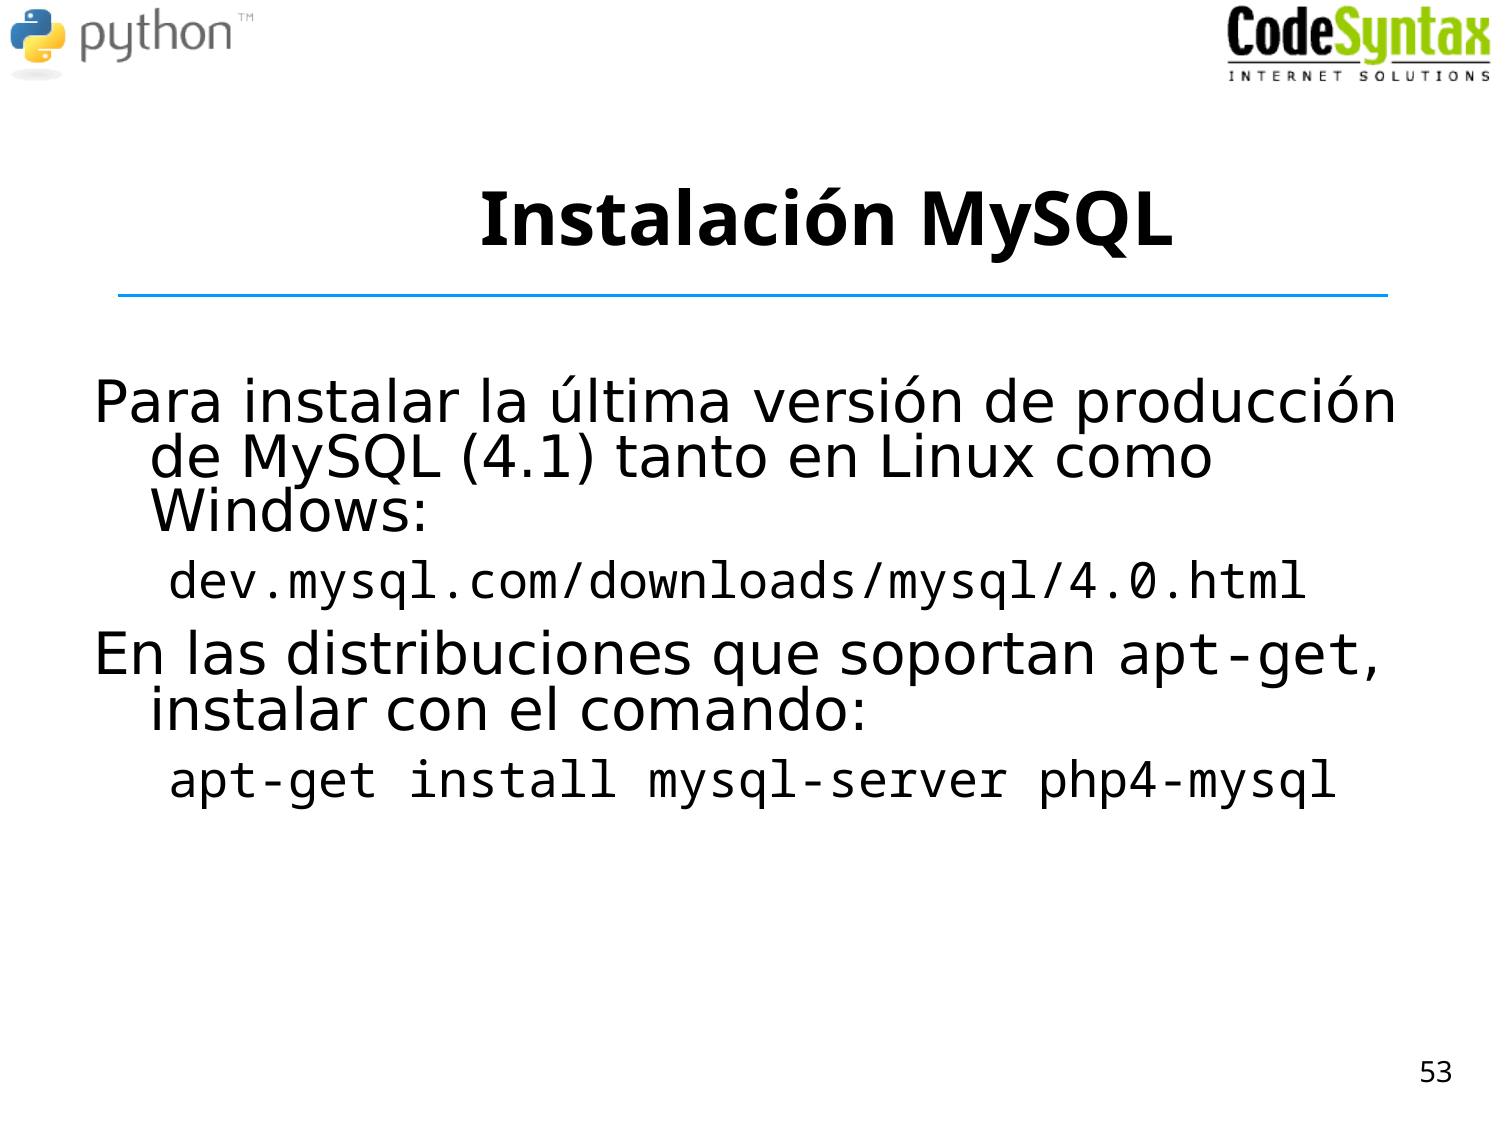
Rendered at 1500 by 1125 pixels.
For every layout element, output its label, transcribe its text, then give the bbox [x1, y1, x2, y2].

picture [0, 0, 286, 92]
title Instalación MySQL [188, 35, 1468, 276]
picture [1226, 5, 1500, 83]
list Para instalar la última versión de producción de MySQL (4.1) tanto en Linux como Windows: dev.mysql.com/downloads/mysql/4.0.html En las distribuciones que soportan apt-get, instalar con el comando: apt-get install mysql-server php4-mysql [78, 371, 1471, 1047]
